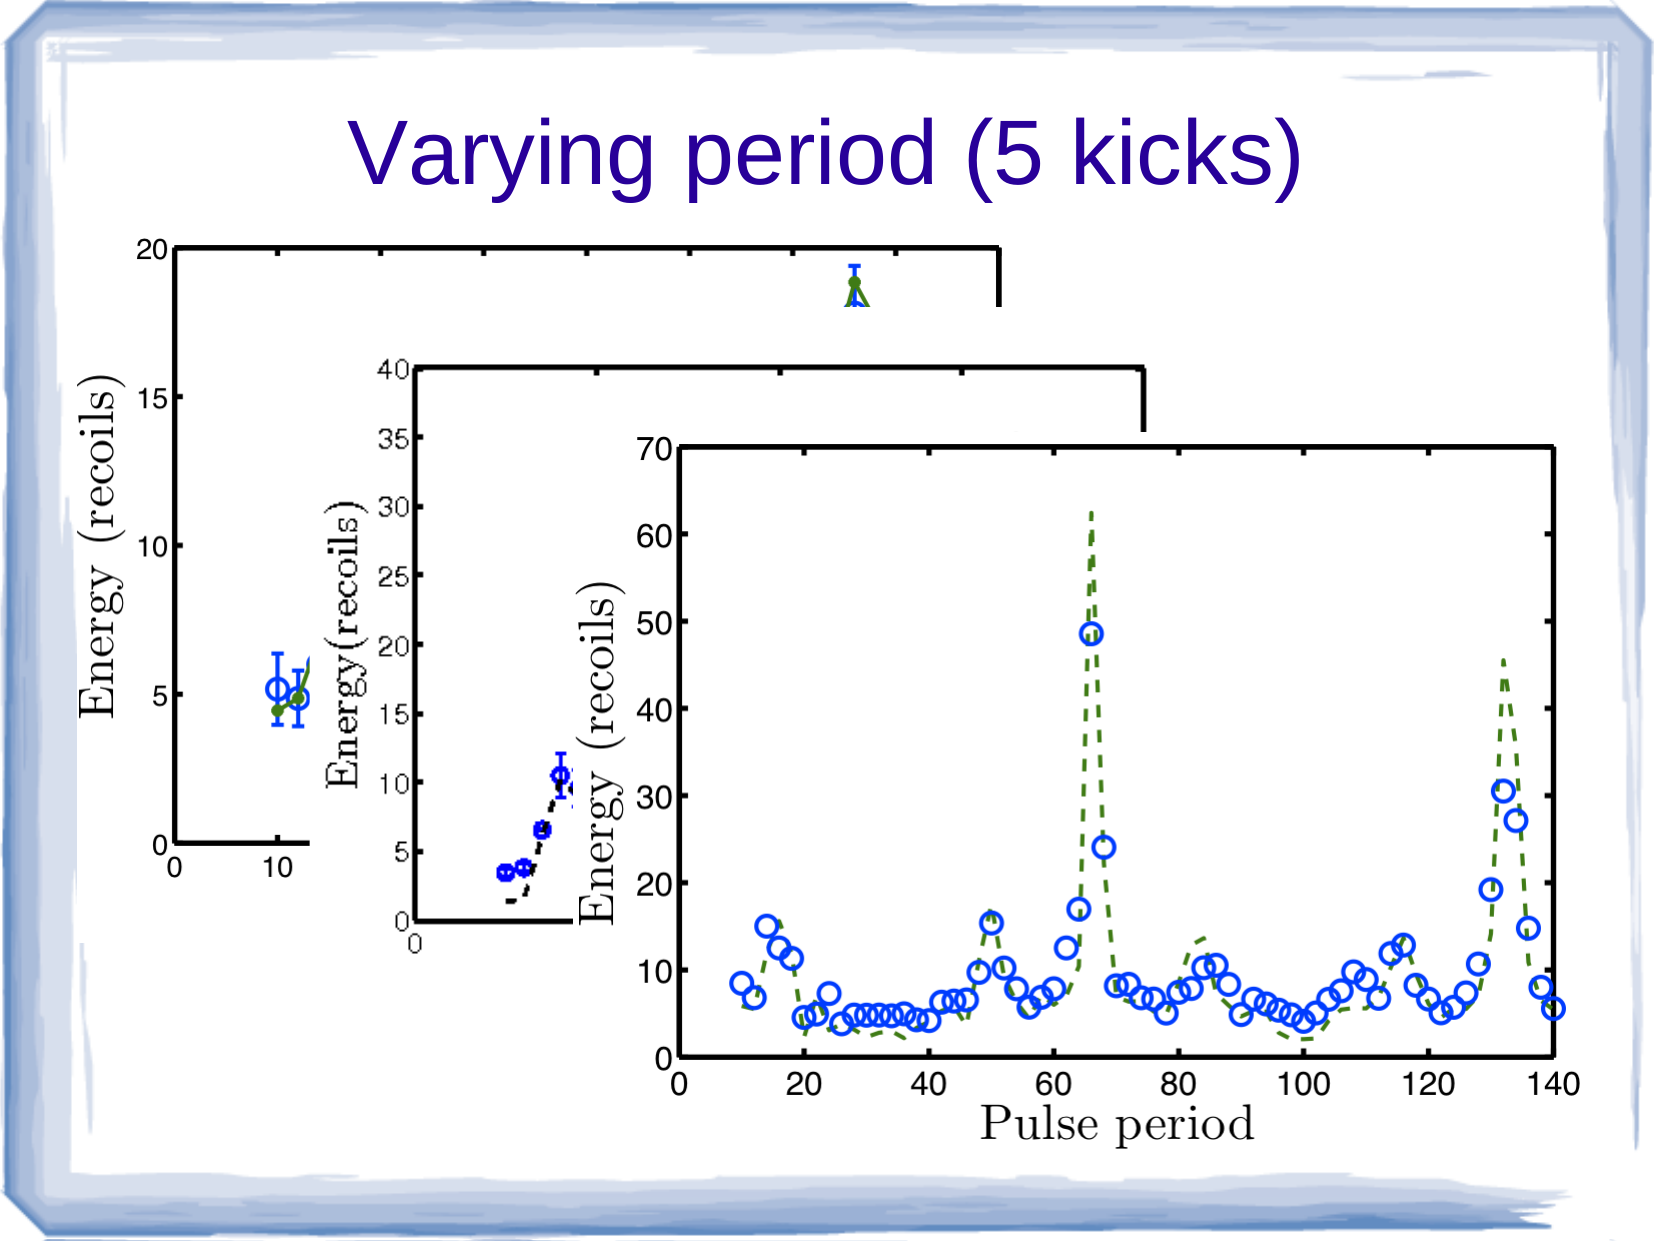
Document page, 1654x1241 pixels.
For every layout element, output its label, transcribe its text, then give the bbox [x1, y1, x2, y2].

title Varying period (5 kicks) [82, 49, 1571, 257]
picture [0, 0, 1654, 1241]
